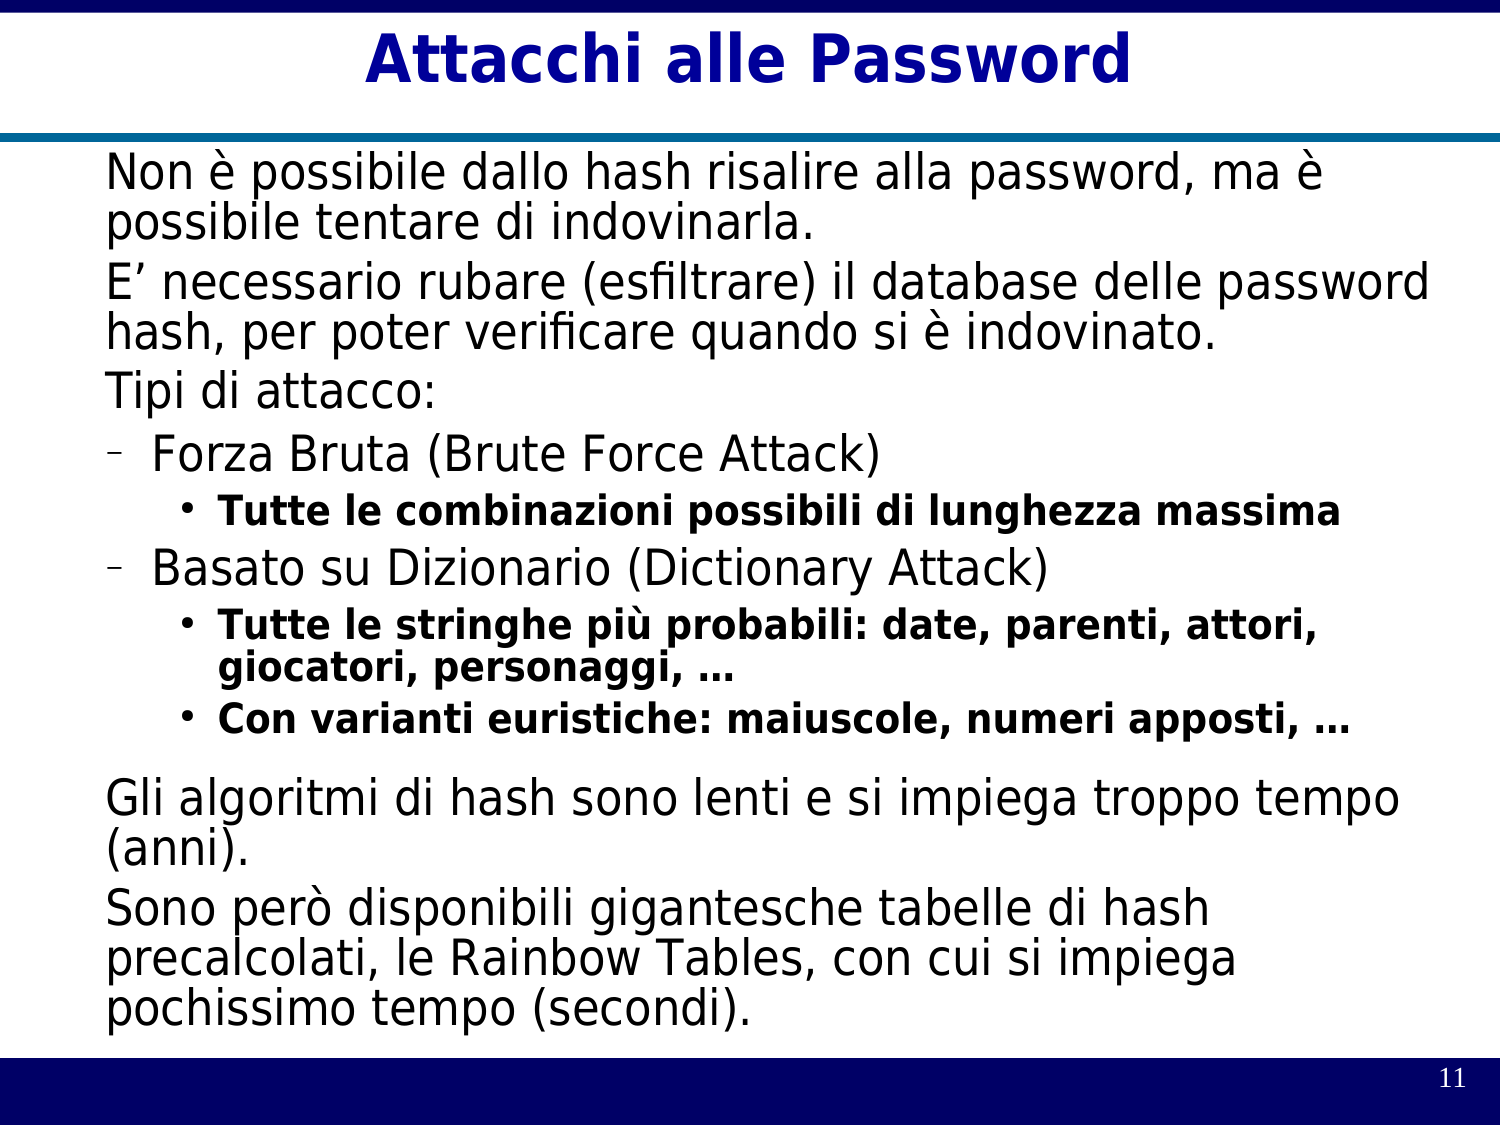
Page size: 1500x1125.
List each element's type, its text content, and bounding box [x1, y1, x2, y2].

title Attacchi alle Password [30, 0, 1471, 126]
list Non è possibile dallo hash risalire alla password, ma è possibile tentare di indovinarla. E’ necessario rubare (esfiltrare) il database delle password hash, per poter verificare quando si è indovinato. Tipi di attacco: Forza Bruta (Brute Force Attack) Tutte le combinazioni possibili di lunghezza massima Basato su Dizionario (Dictionary Attack) Tutte le stringhe più probabili: date, parenti, attori, giocatori, personaggi, … Con varianti euristiche: maiuscole, numeri apposti, … Gli algoritmi di hash sono lenti e si impiega troppo tempo (anni). Sono però disponibili gigantesche tabelle di hash precalcolati, le Rainbow Tables, con cui si impiega pochissimo tempo (secondi). [30, 149, 1471, 1044]
